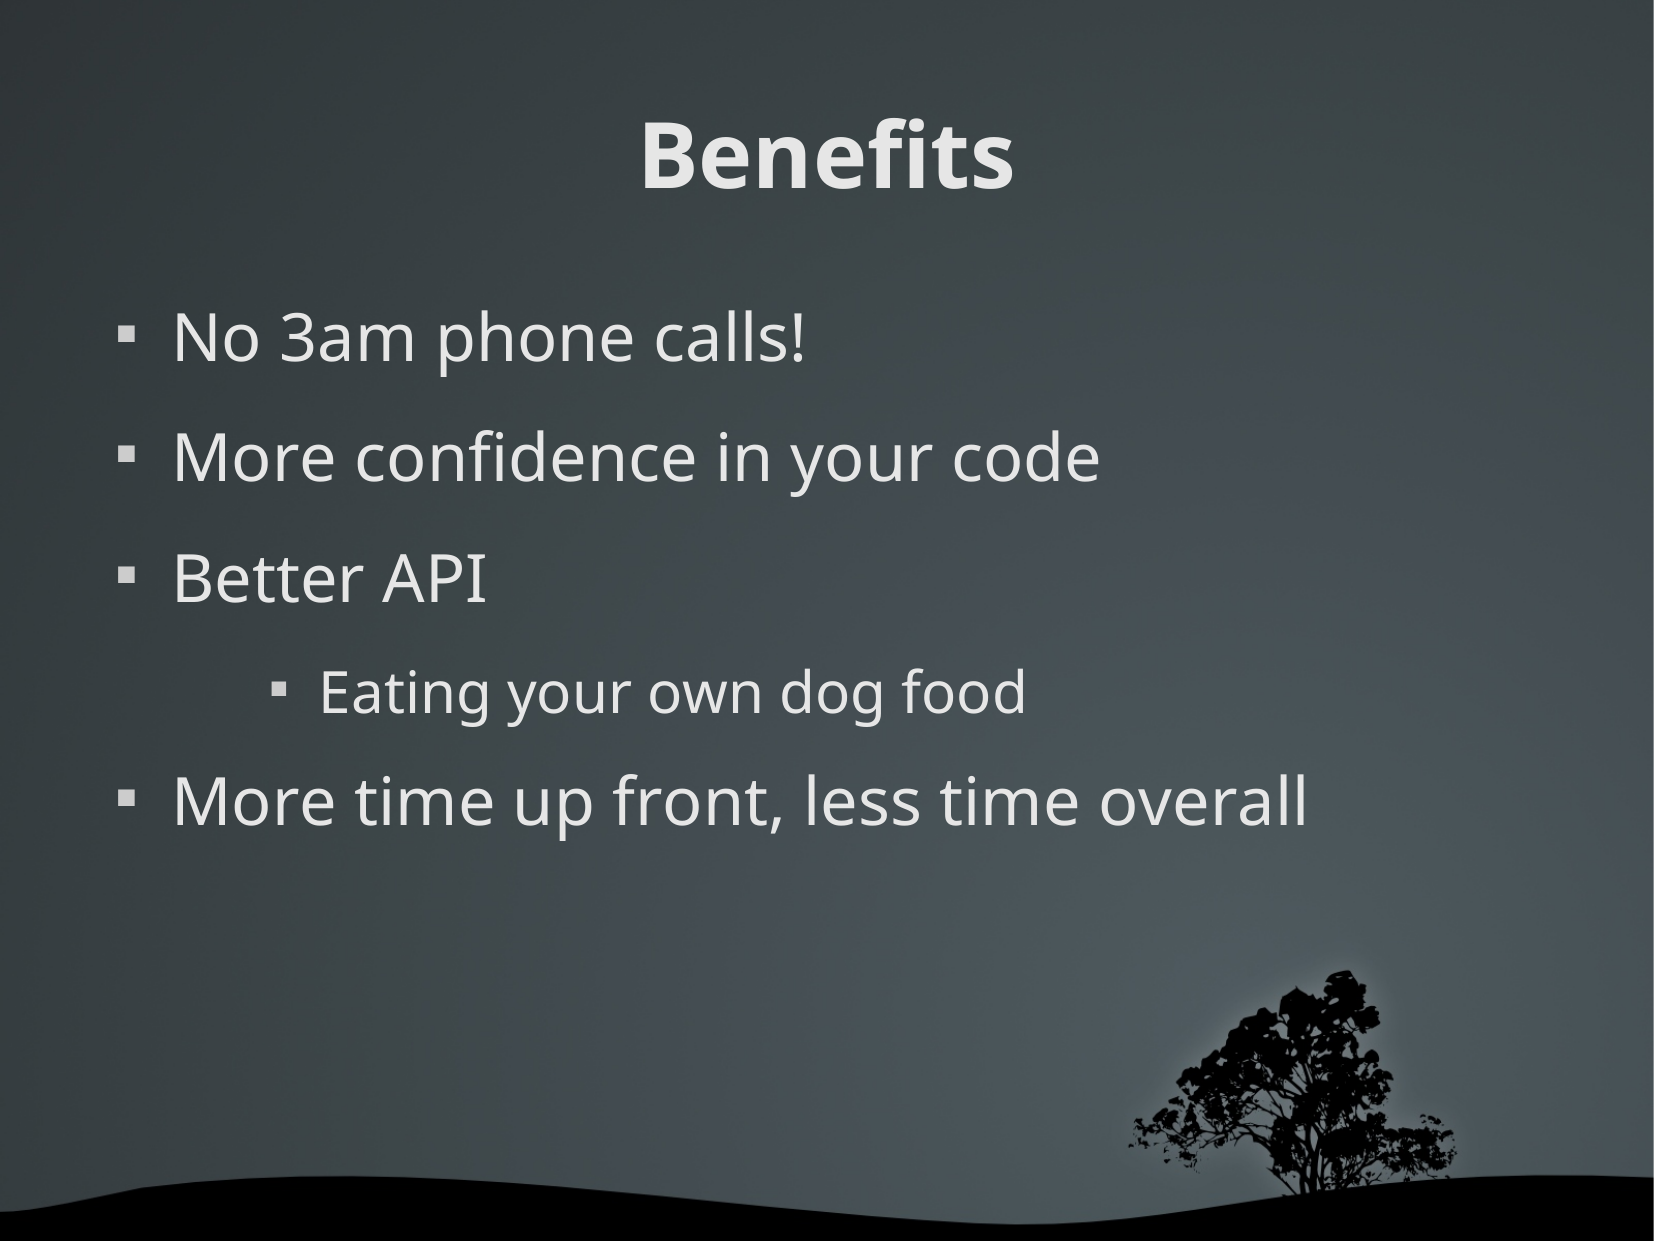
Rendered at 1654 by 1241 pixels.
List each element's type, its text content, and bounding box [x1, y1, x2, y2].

list No 3am phone calls! More confidence in your code Better API Eating your own dog food More time up front, less time overall [82, 290, 1571, 1094]
title Benefits [82, 56, 1571, 250]
picture [0, 0, 1654, 1241]
